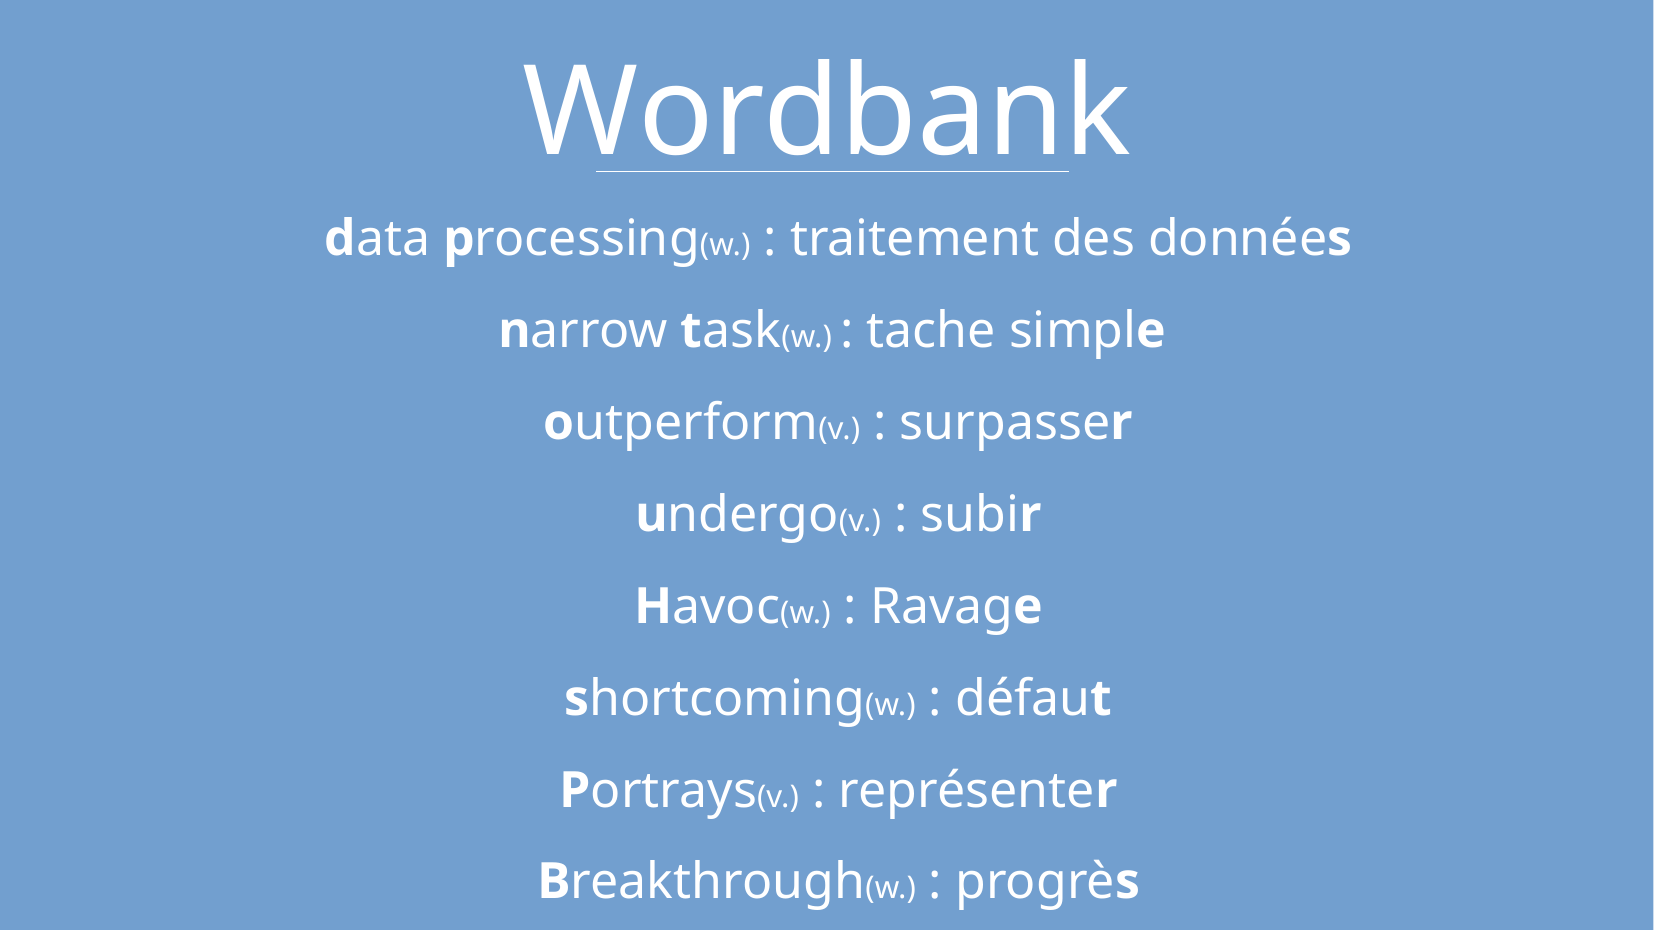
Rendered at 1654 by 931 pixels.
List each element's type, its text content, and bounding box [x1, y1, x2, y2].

text_box data processing(w.) : traitement des données narrow task(w.) : tache simple outperform(v.) : surpasser undergo(v.) : subir Havoc(w.) : Ravage shortcoming(w.) : défaut Portrays(v.) : représenter Breakthrough(w.) : progrès Misconception(w.) : Idée reçue benevolent / malvolent(adj.) : bienveillant / malveillant [47, 194, 1630, 923]
title Wordbank [442, 0, 1211, 194]
